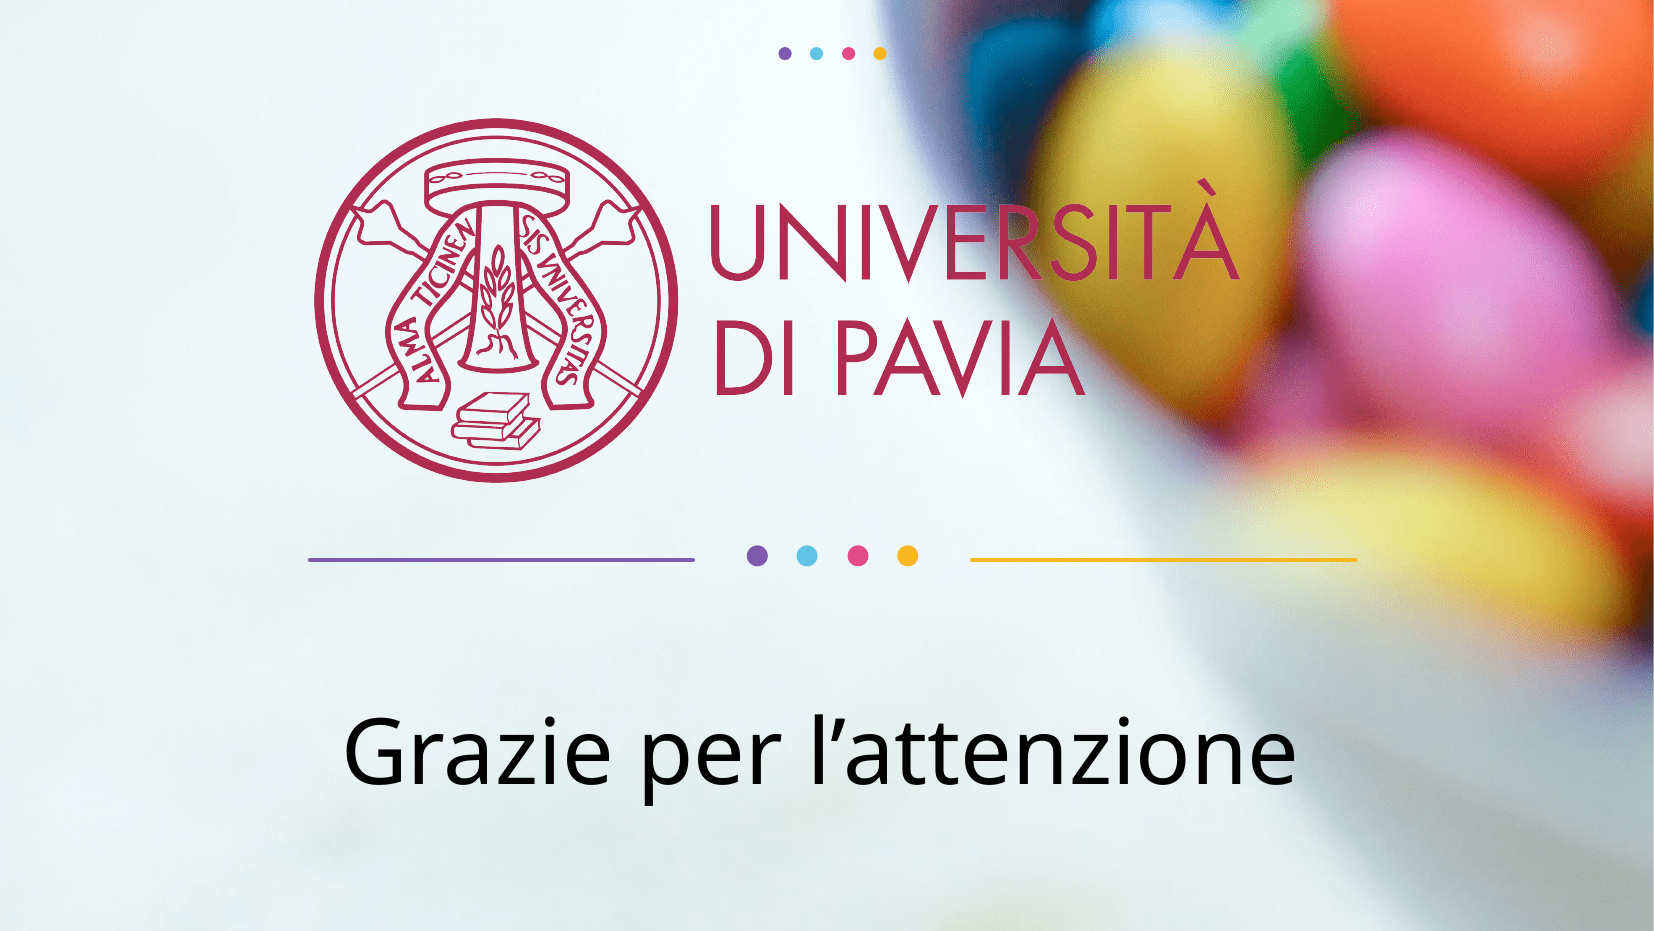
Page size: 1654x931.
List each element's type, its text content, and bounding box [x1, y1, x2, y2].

text_box [809, 47, 824, 61]
picture [0, 0, 1654, 931]
text_box [847, 545, 869, 567]
text_box [897, 545, 919, 567]
text_box [873, 47, 887, 61]
text_box [746, 545, 768, 567]
text_box [778, 47, 792, 61]
text_box [842, 47, 856, 61]
text_box [796, 545, 818, 567]
title Grazie per l’attenzione [76, 671, 1565, 827]
